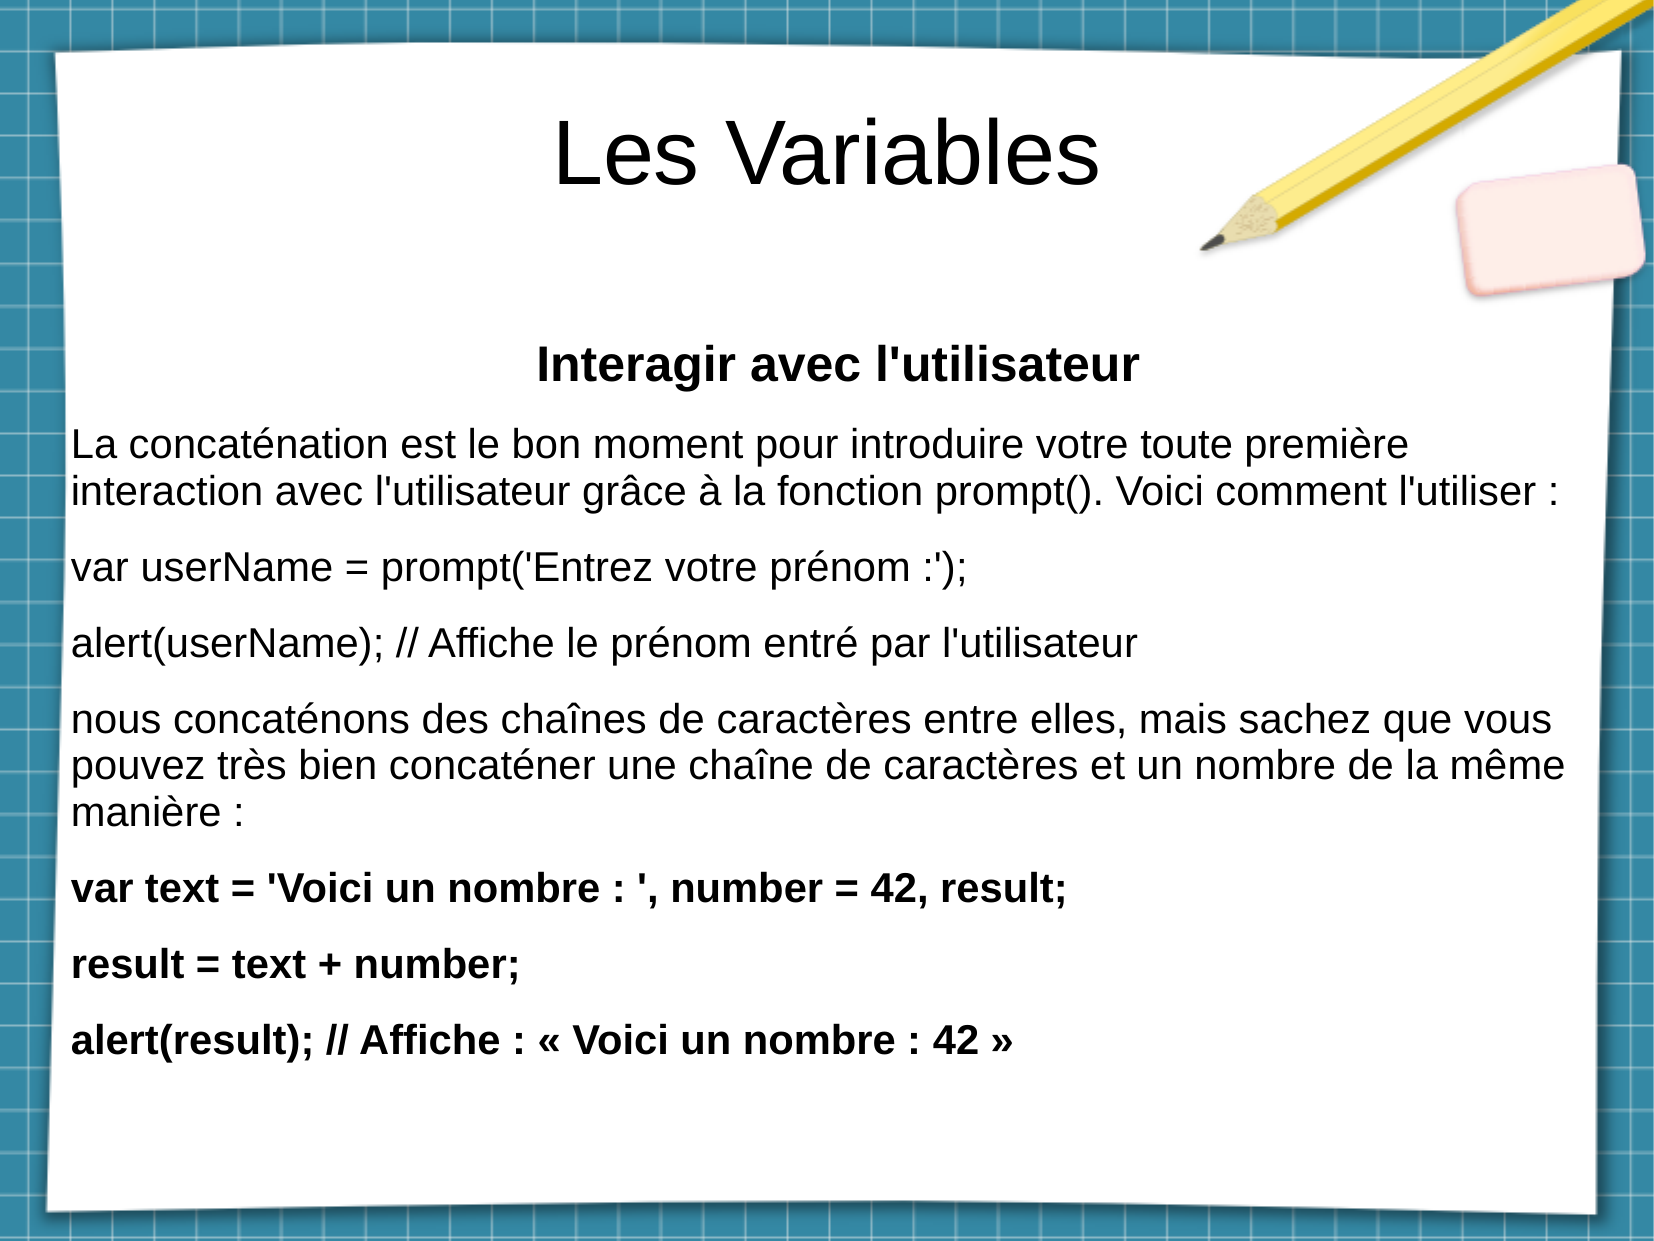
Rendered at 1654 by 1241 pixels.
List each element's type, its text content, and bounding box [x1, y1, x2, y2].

picture [0, 0, 1654, 1241]
list Interagir avec l'utilisateur La concaténation est le bon moment pour introduire votre toute première interaction avec l'utilisateur grâce à la fonction prompt(). Voici comment l'utiliser : var userName = prompt('Entrez votre prénom :'); alert(userName); // Affiche le prénom entré par l'utilisateur nous concaténons des chaînes de caractères entre elles, mais sachez que vous pouvez très bien concaténer une chaîne de caractères et un nombre de la même manière : var text = 'Voici un nombre : ', number = 42, result; result = text + number; alert(result); // Affiche : « Voici un nombre : 42 » [70, 259, 1607, 1080]
title Les Variables [82, 49, 1571, 257]
